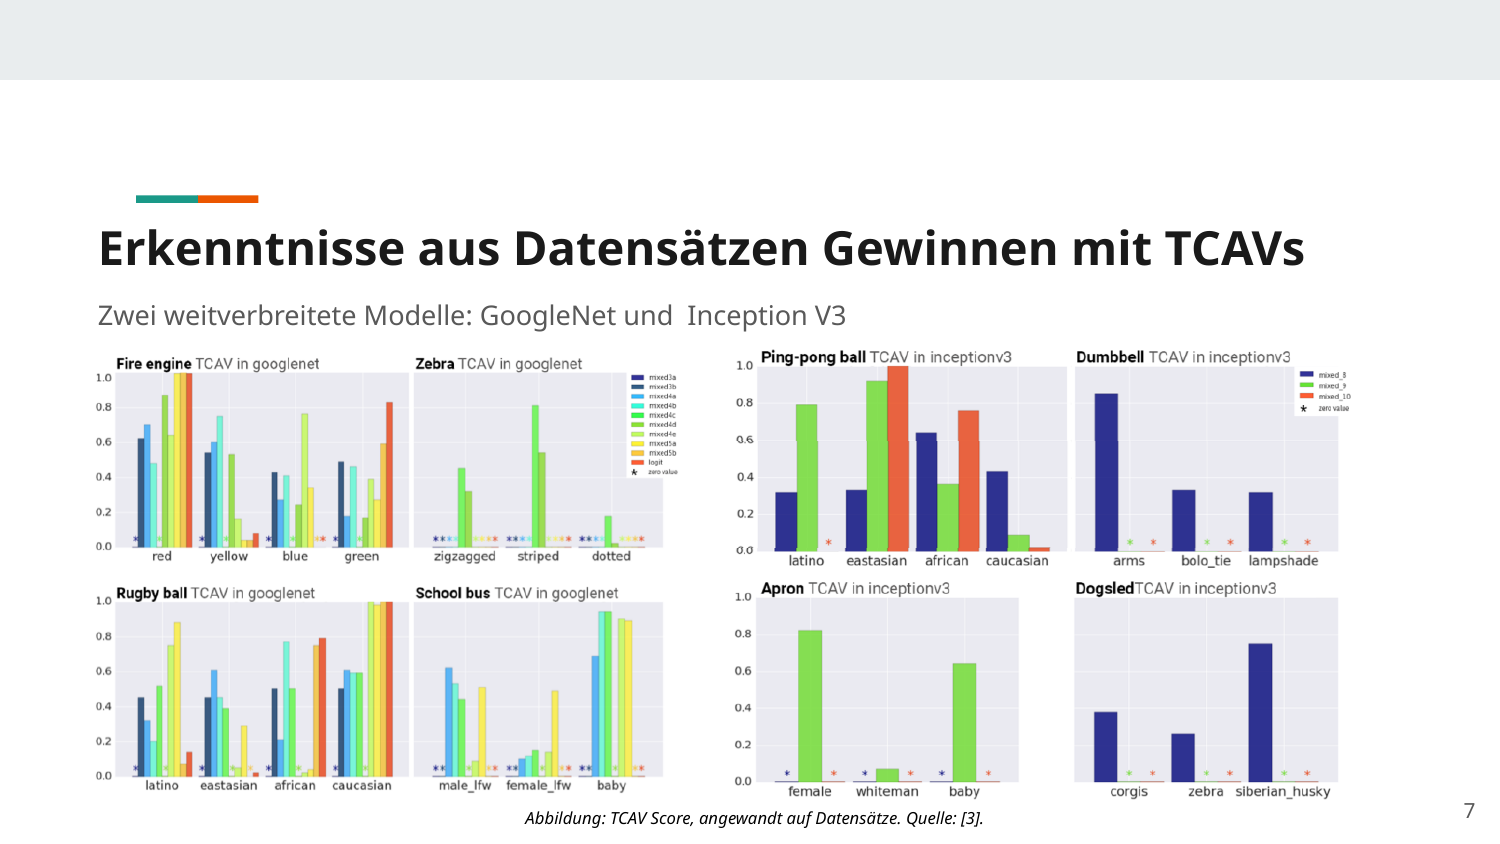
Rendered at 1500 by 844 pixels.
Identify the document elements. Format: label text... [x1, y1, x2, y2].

text_box Abbildung: TCAV Score, angewandt auf Datensätze. Quelle: [3]. [510, 793, 1051, 844]
title Erkenntnisse aus Datensätzen Gewinnen mit TCAVs [82, 202, 1345, 278]
picture [717, 336, 1364, 816]
list Zwei weitverbreitete Modelle: GoogleNet und Inception V3 [82, 278, 1345, 650]
picture [82, 342, 701, 810]
slide_number <number> [1400, 779, 1491, 844]
